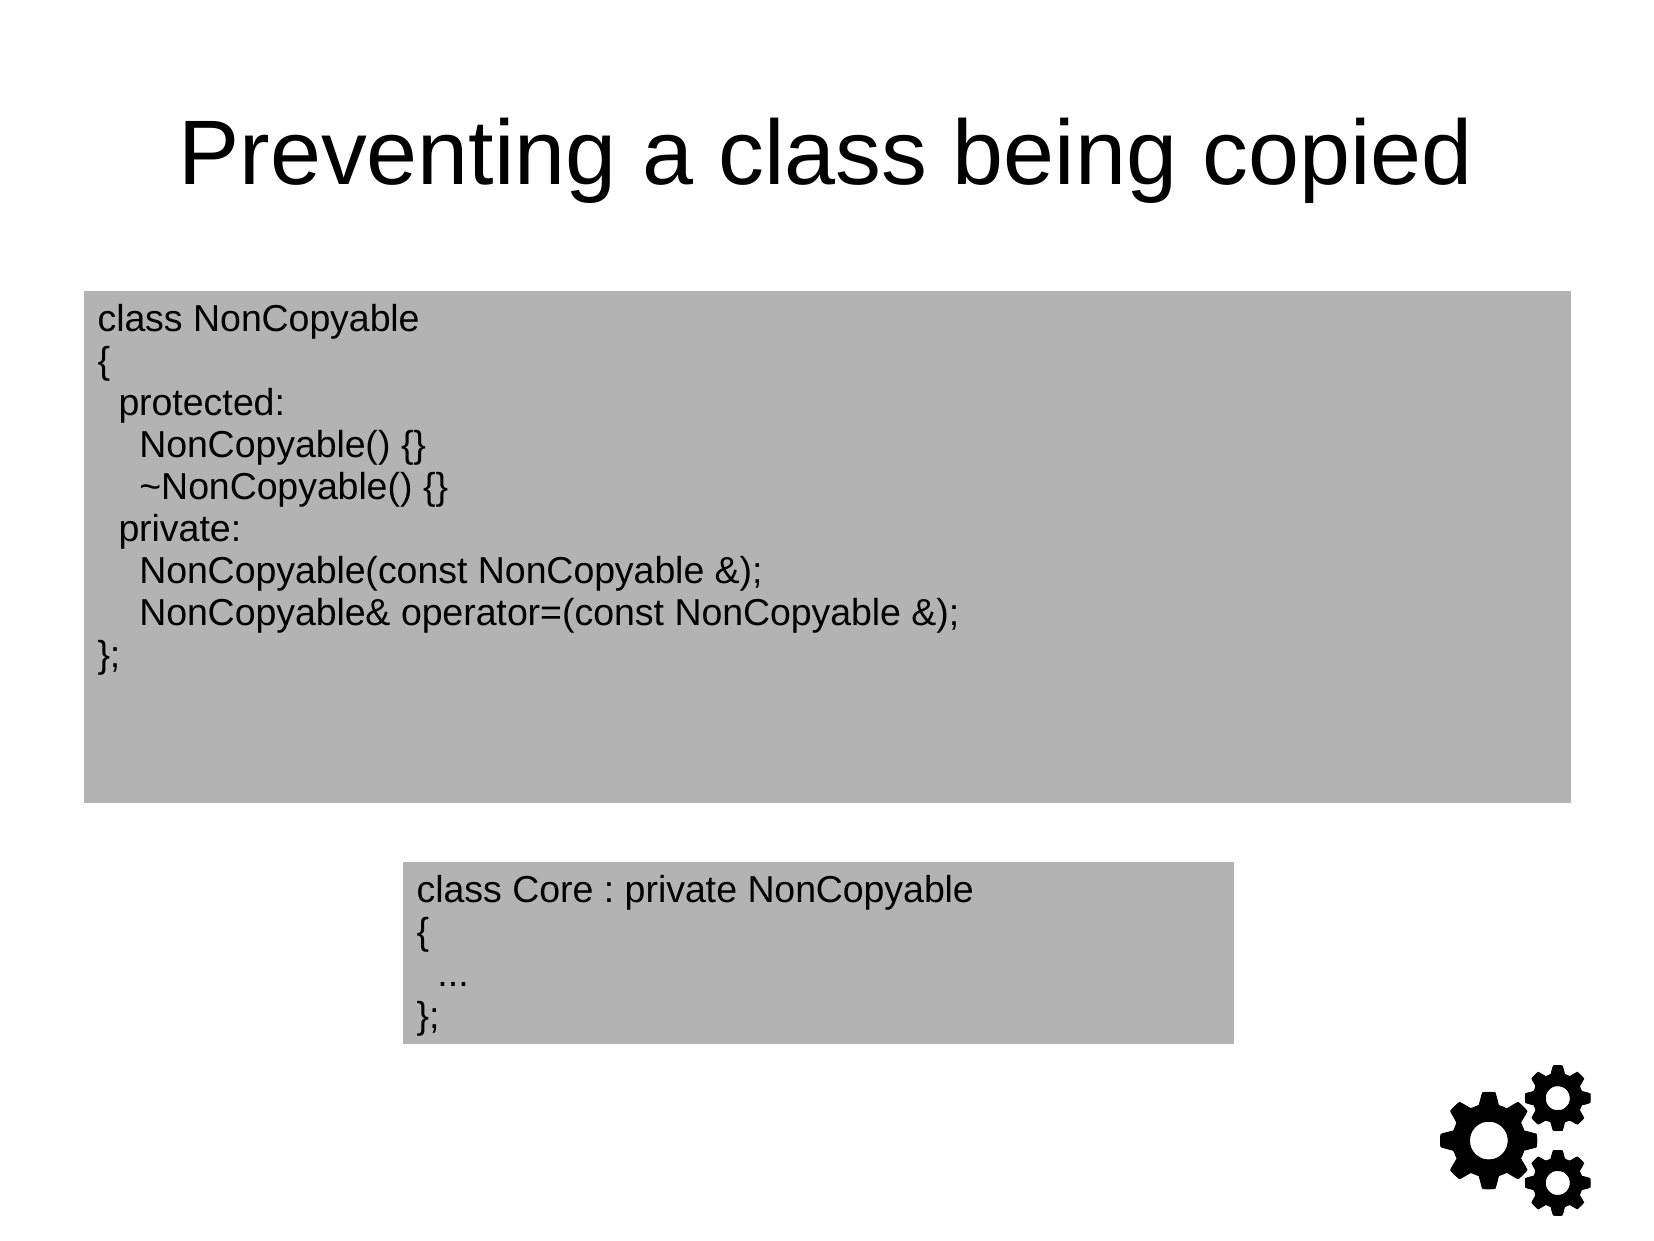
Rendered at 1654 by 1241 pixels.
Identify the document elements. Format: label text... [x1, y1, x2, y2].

title Preventing a class being copied [82, 49, 1571, 257]
table_header class NonCopyable { protected: NonCopyable() {} ~NonCopyable() {} private: NonCopyable(const NonCopyable &); NonCopyable& operator=(const NonCopyable &); }; [84, 291, 1571, 803]
picture [1440, 1065, 1591, 1216]
table_header class Core : private NonCopyable { ... }; [403, 862, 1234, 1044]
